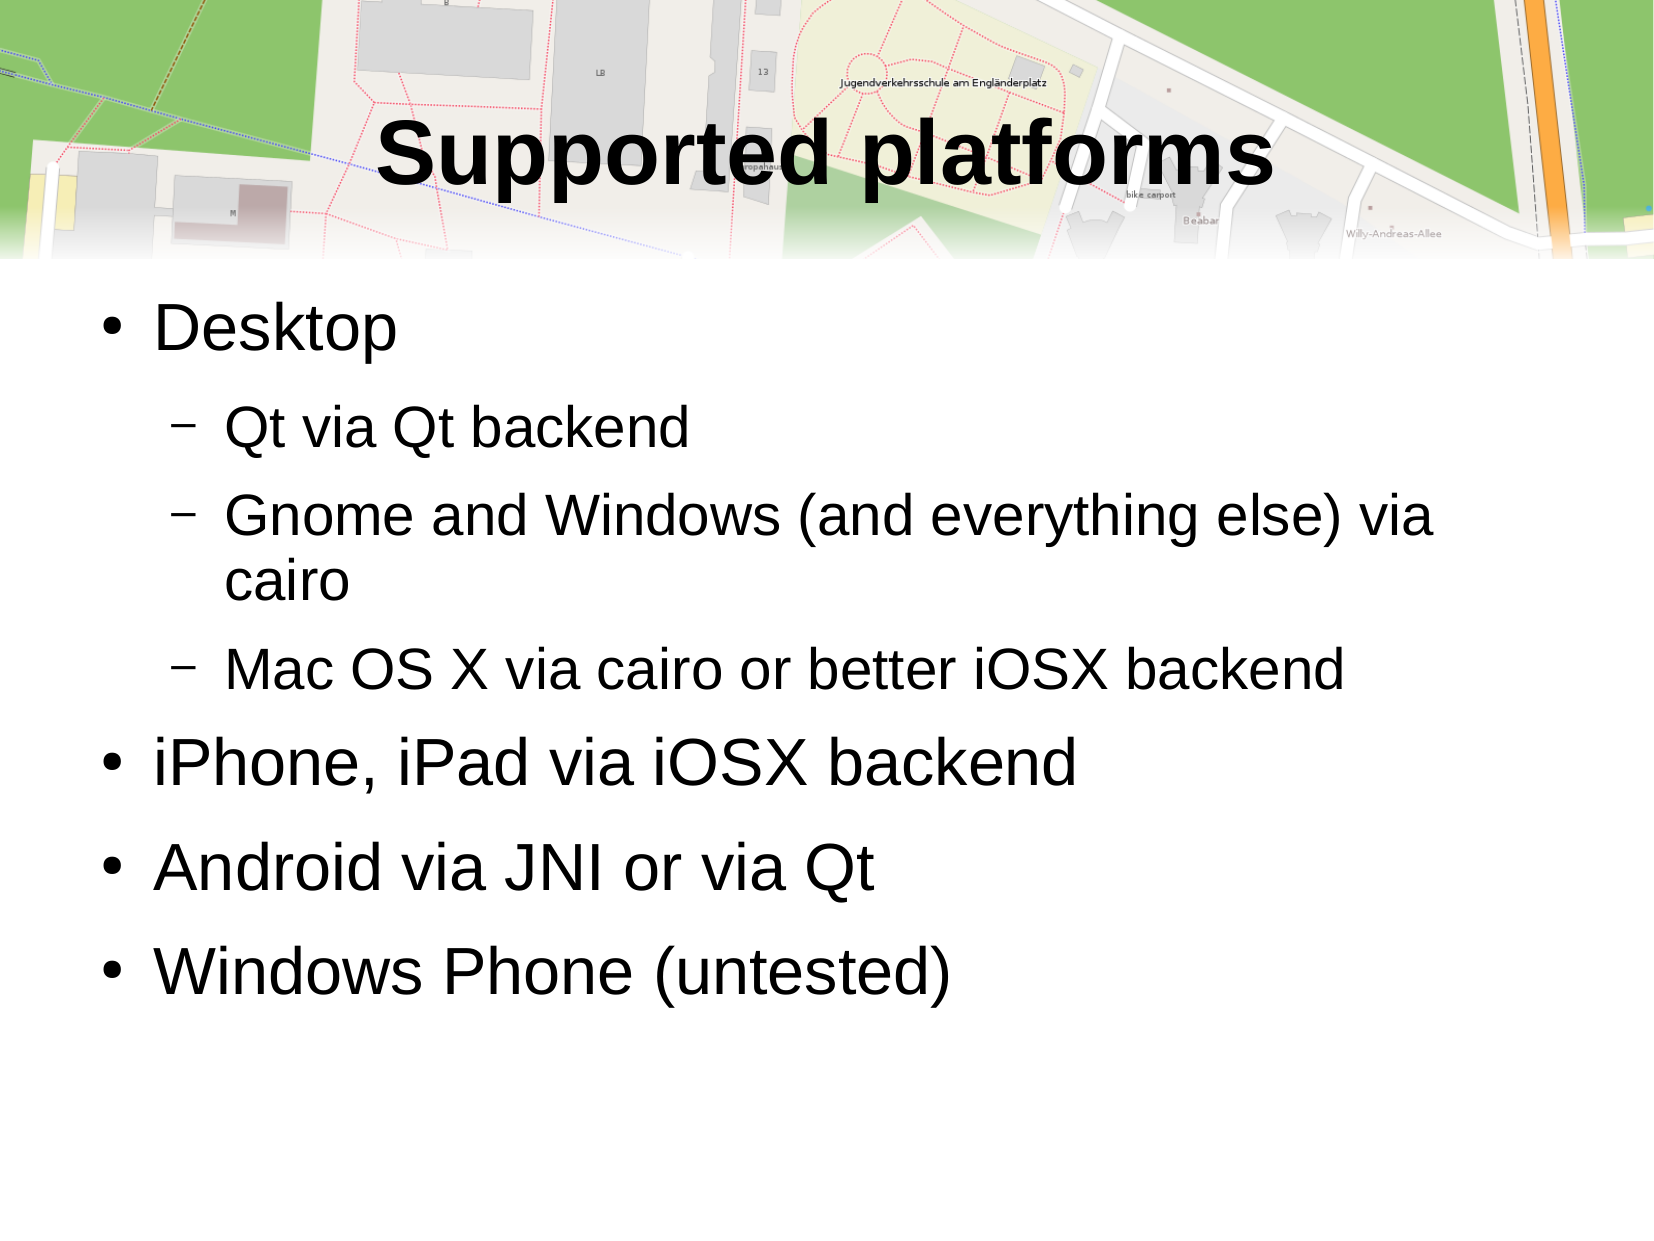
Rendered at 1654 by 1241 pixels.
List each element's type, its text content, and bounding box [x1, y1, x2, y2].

title Supported platforms [82, 49, 1571, 257]
picture [0, 0, 1654, 211]
list Desktop Qt via Qt backend Gnome and Windows (and everything else) via cairo Mac OS X via cairo or better iOSX backend iPhone, iPad via iOSX backend Android via JNI or via Qt Windows Phone (untested) [82, 290, 1571, 1010]
